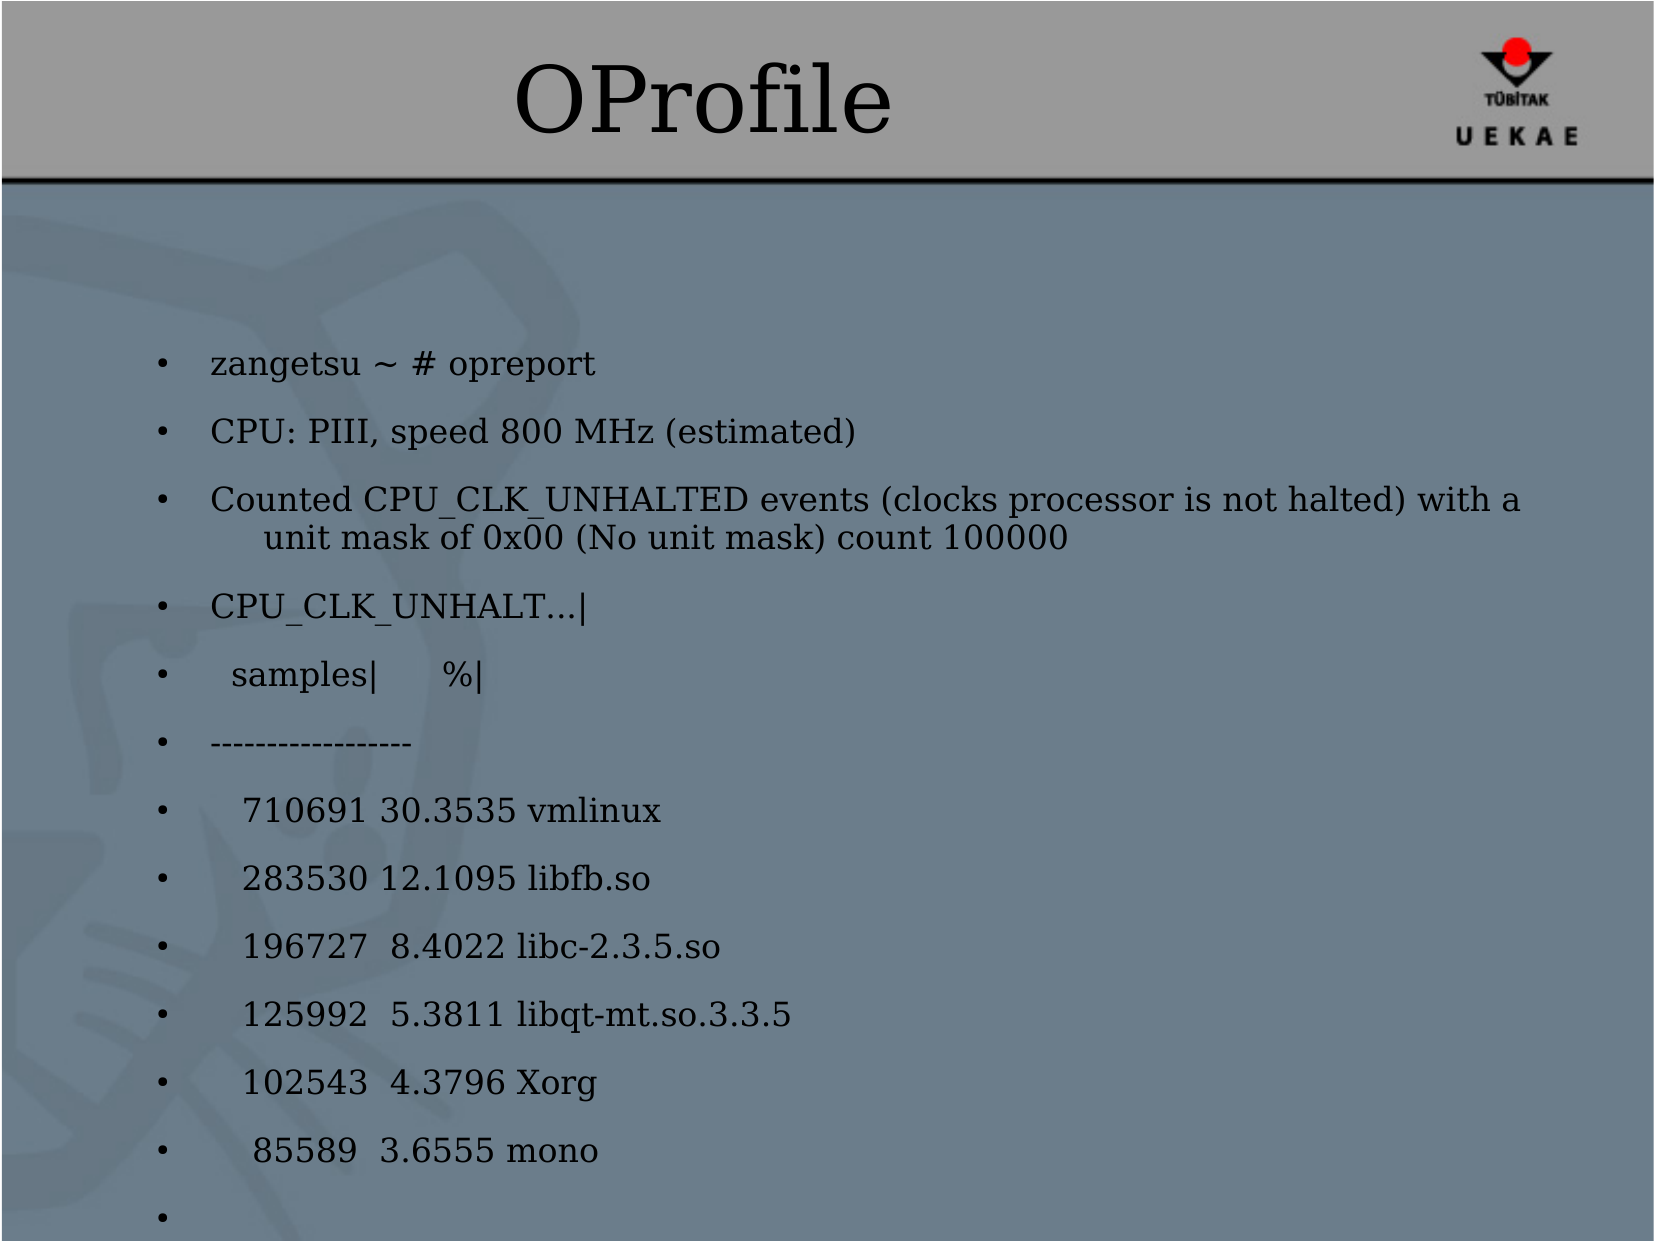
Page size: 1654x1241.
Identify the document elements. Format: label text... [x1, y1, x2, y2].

list zangetsu ~ # opreport CPU: PIII, speed 800 MHz (estimated) Counted CPU_CLK_UNHALTED events (clocks processor is not halted) with a unit mask of 0x00 (No unit mask) count 100000 CPU_CLK_UNHALT...| samples| %| ------------------ 710691 30.3535 vmlinux 283530 12.1095 libfb.so 196727 8.4022 libc-2.3.5.so 125992 5.3811 libqt-mt.so.3.3.5 102543 4.3796 Xorg 85589 3.6555 mono [121, 344, 1534, 1239]
picture [1, 1, 1654, 1241]
title OProfile [0, 0, 1410, 204]
